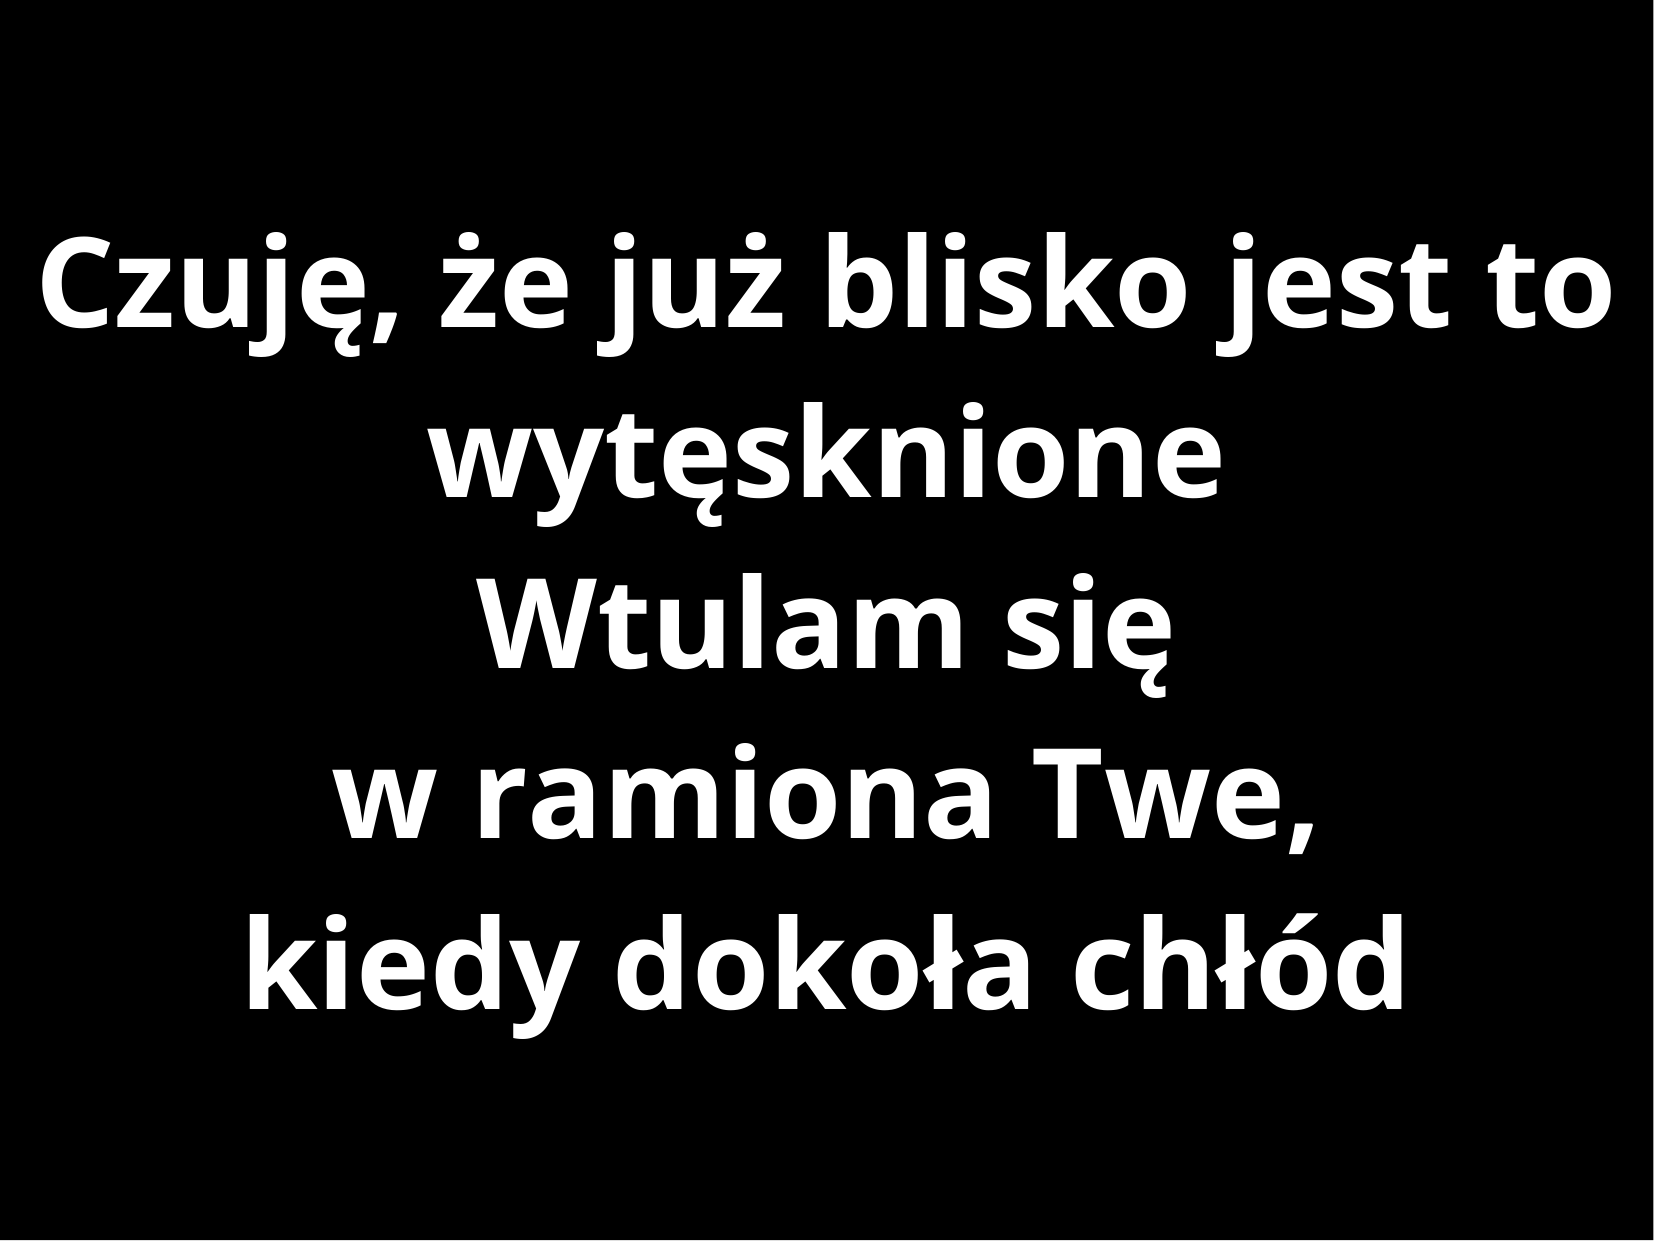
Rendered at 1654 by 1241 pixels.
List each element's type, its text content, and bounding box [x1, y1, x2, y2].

title Czuję, że już blisko jest to wytęsknione Wtulam się w ramiona Twe, kiedy dokoła chłód [0, 0, 1654, 1241]
